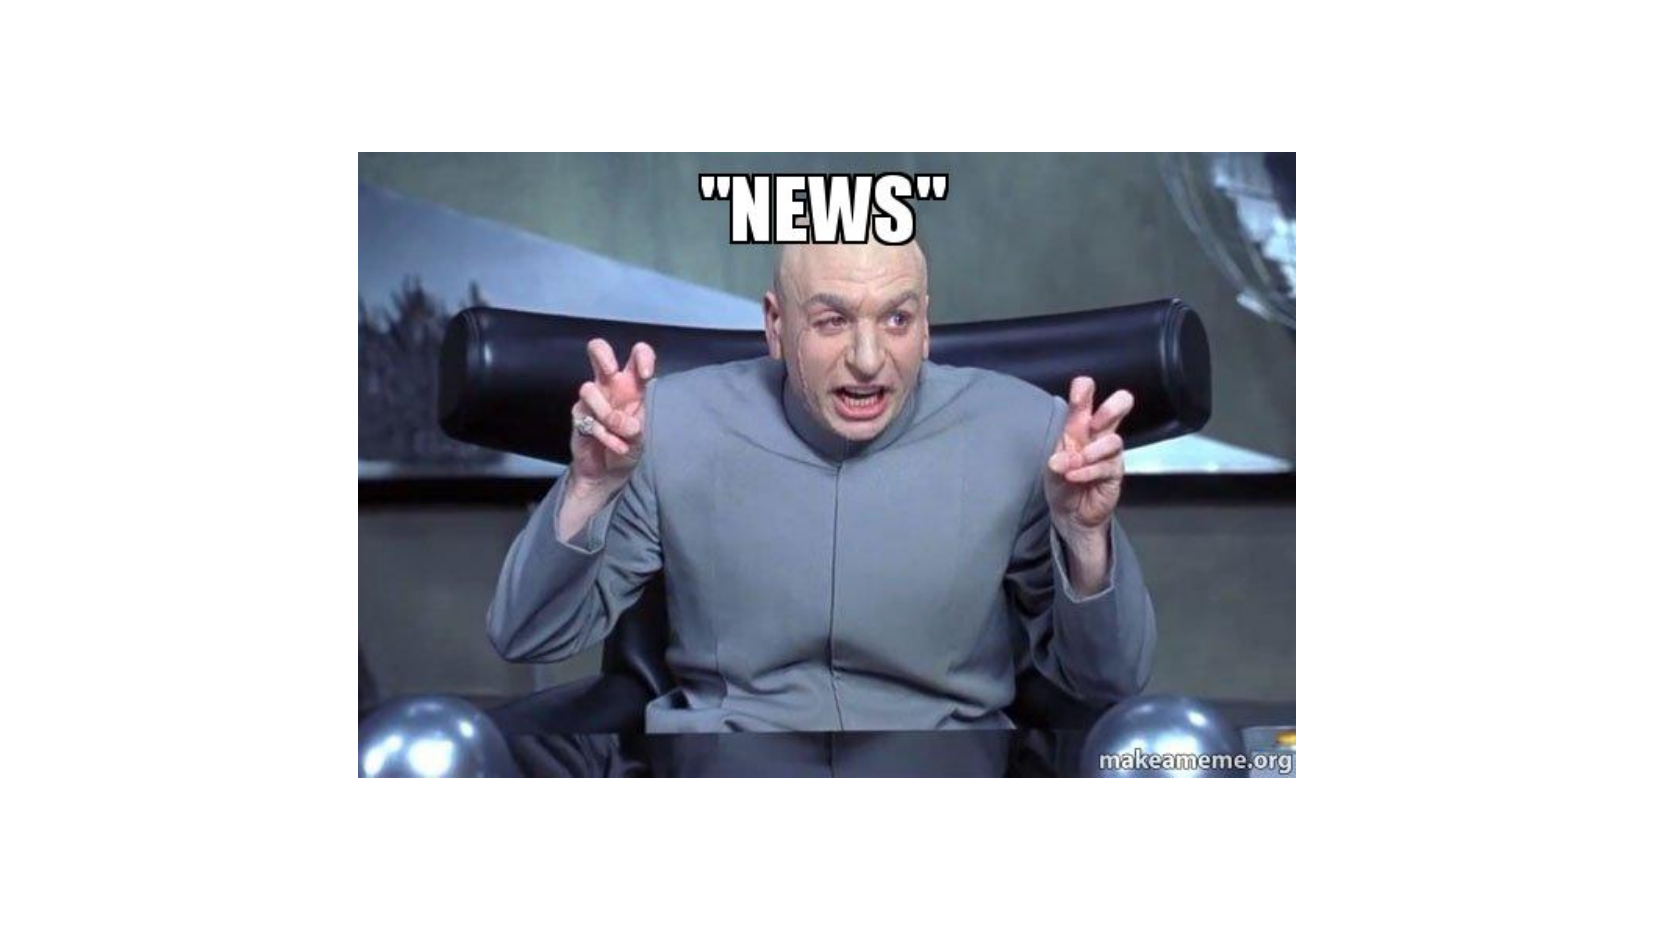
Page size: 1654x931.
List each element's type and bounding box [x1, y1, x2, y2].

picture [358, 152, 1296, 778]
